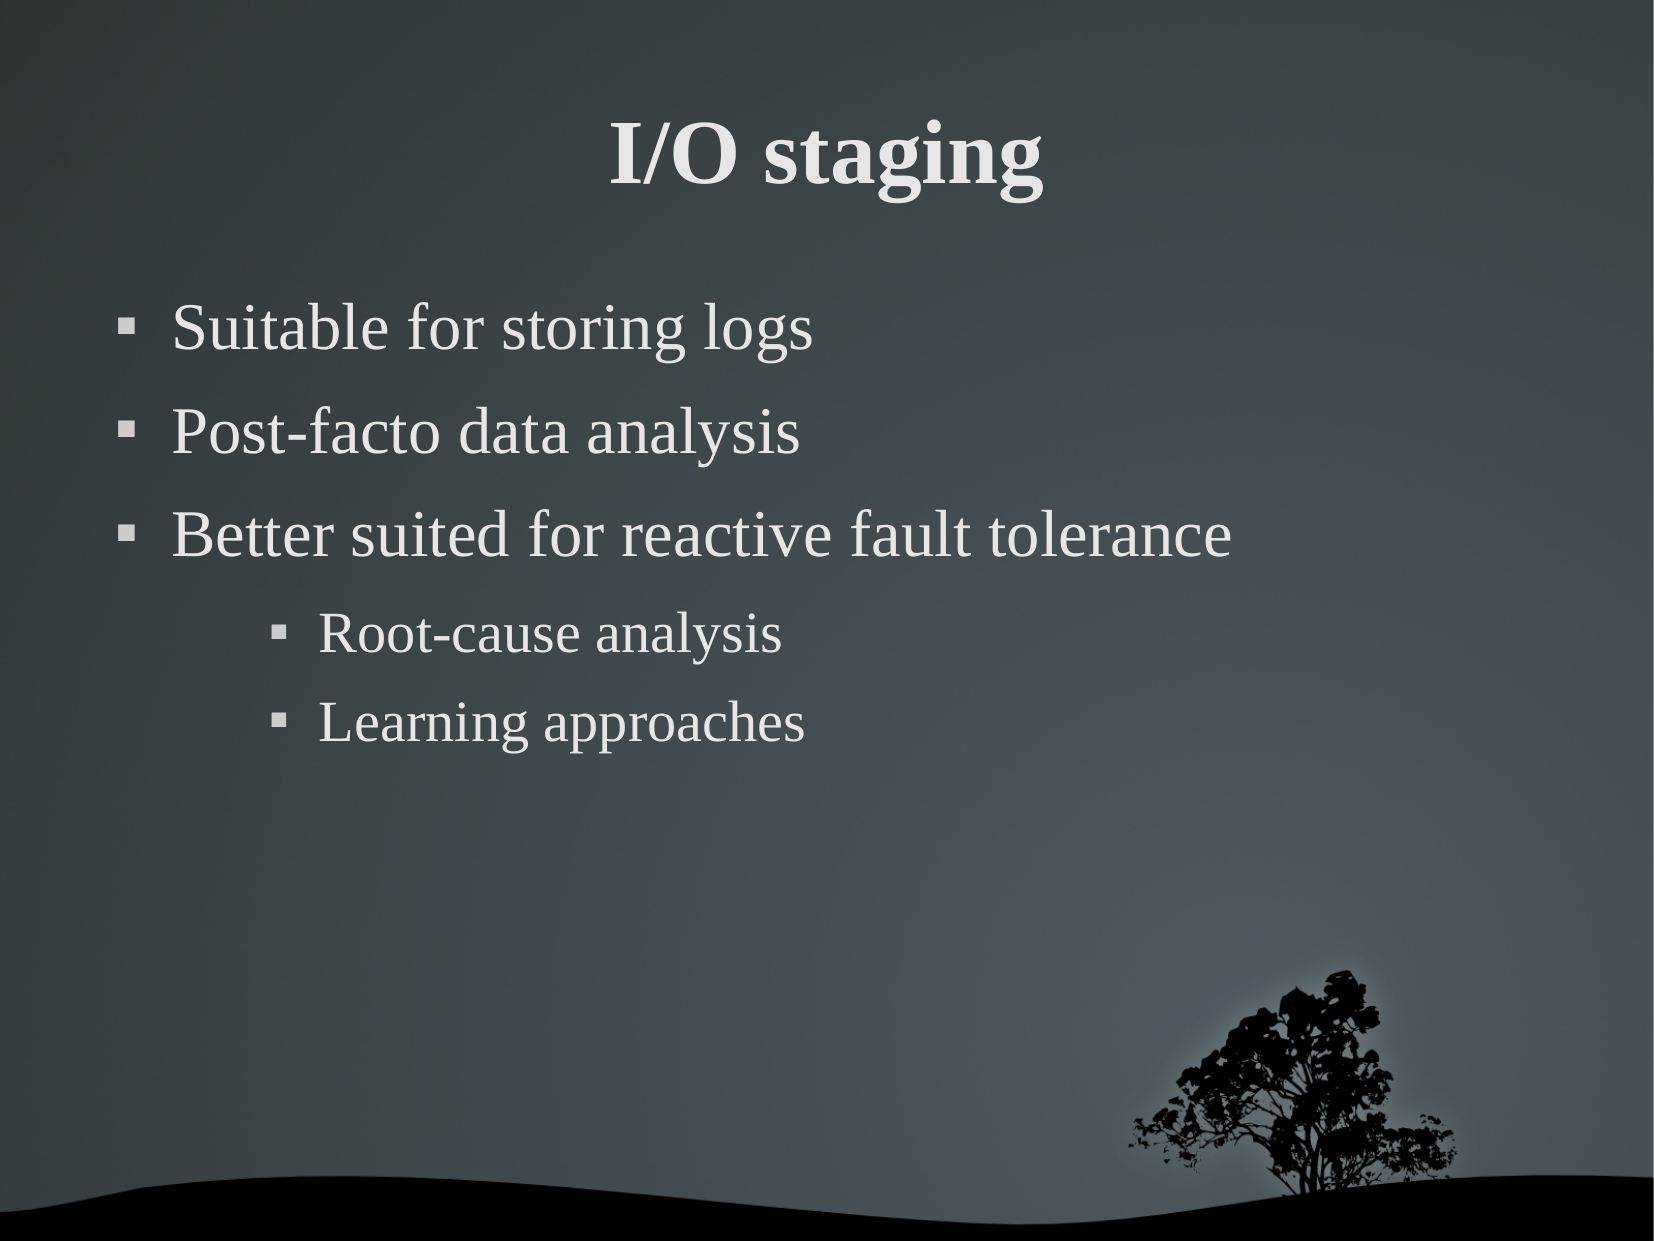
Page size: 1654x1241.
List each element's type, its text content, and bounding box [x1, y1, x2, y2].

list Suitable for storing logs Post-facto data analysis Better suited for reactive fault tolerance Root-cause analysis Learning approaches [82, 290, 1571, 1109]
picture [0, 0, 1654, 1241]
title I/O staging [82, 49, 1571, 257]
